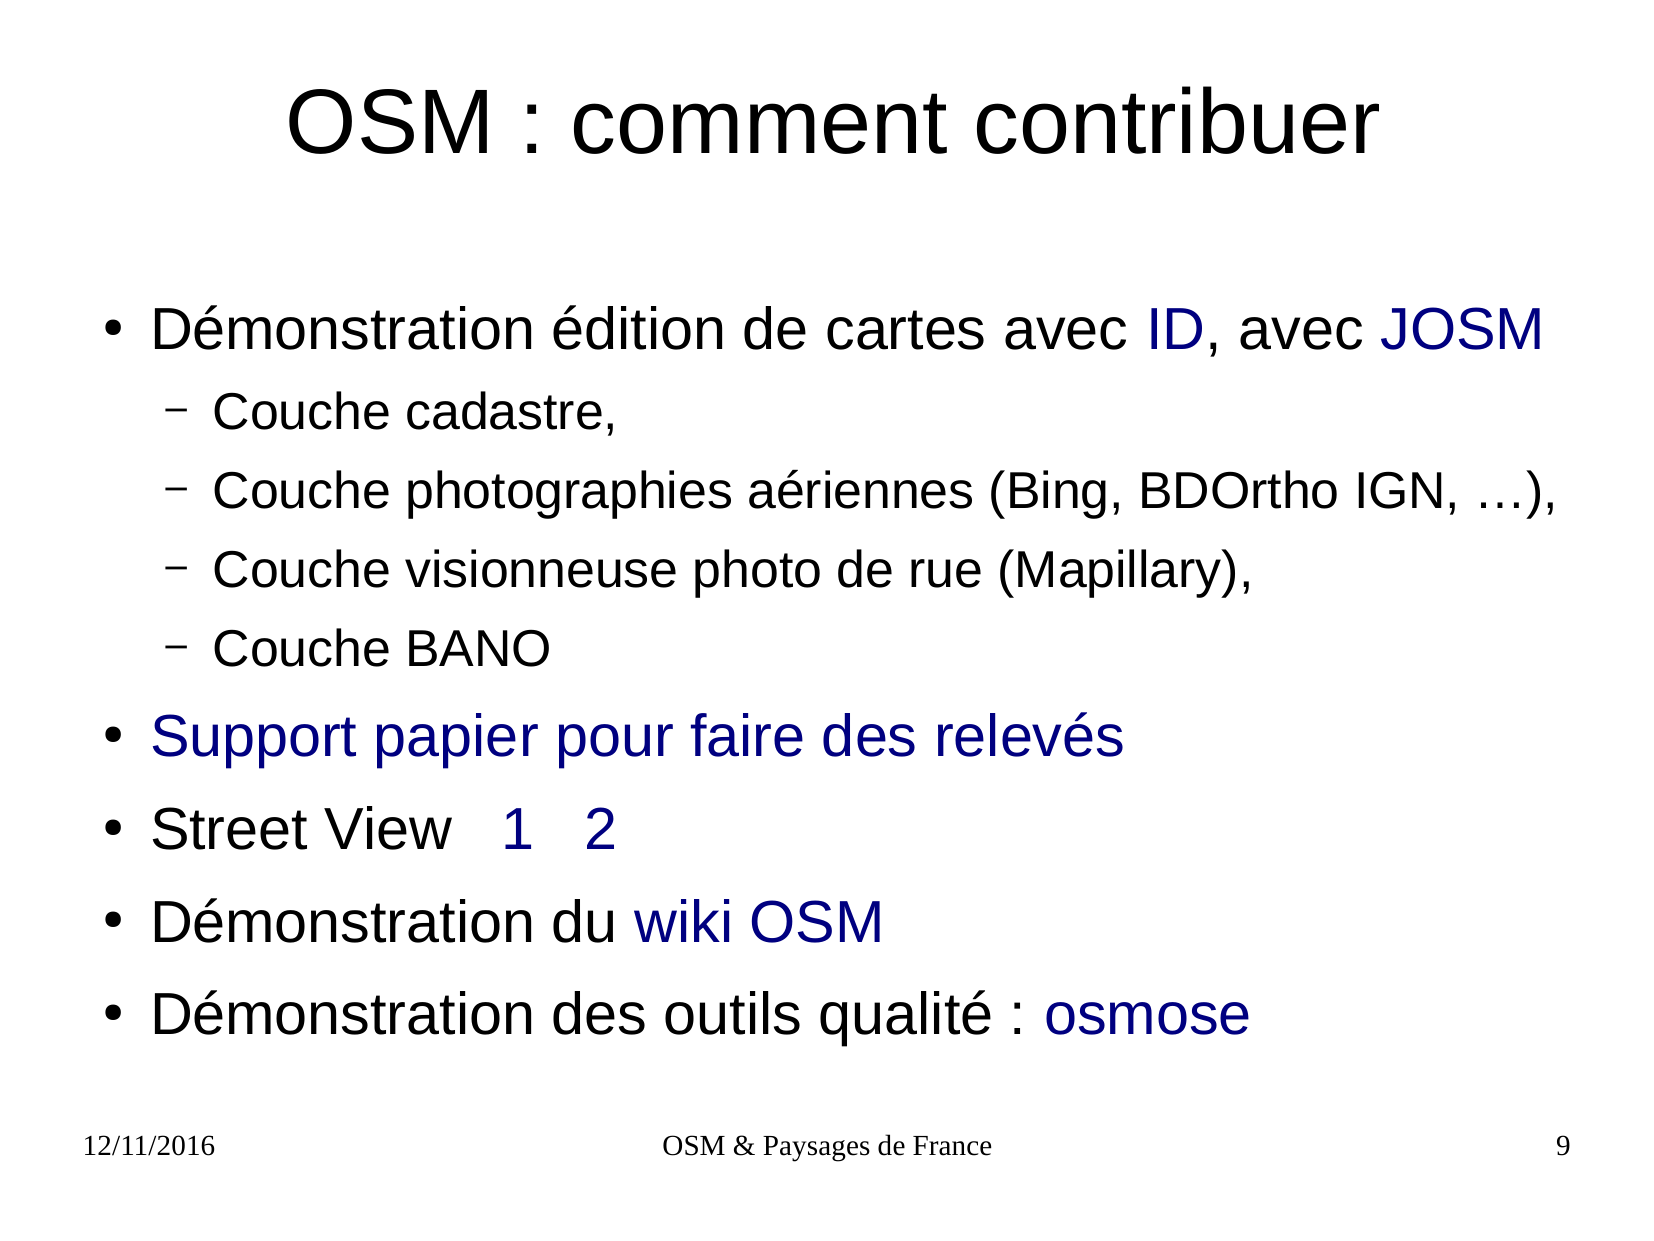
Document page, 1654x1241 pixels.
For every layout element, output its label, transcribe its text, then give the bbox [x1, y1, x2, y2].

list Démonstration édition de cartes avec ID, avec JOSM Couche cadastre, Couche photographies aériennes (Bing, BDOrtho IGN, …), Couche visionneuse photo de rue (Mapillary), Couche BANO Support papier pour faire des relevés Street View 1 2 Démonstration du wiki OSM Démonstration des outils qualité : osmose [86, 295, 1576, 1096]
title OSM : comment contribuer [90, 17, 1579, 226]
